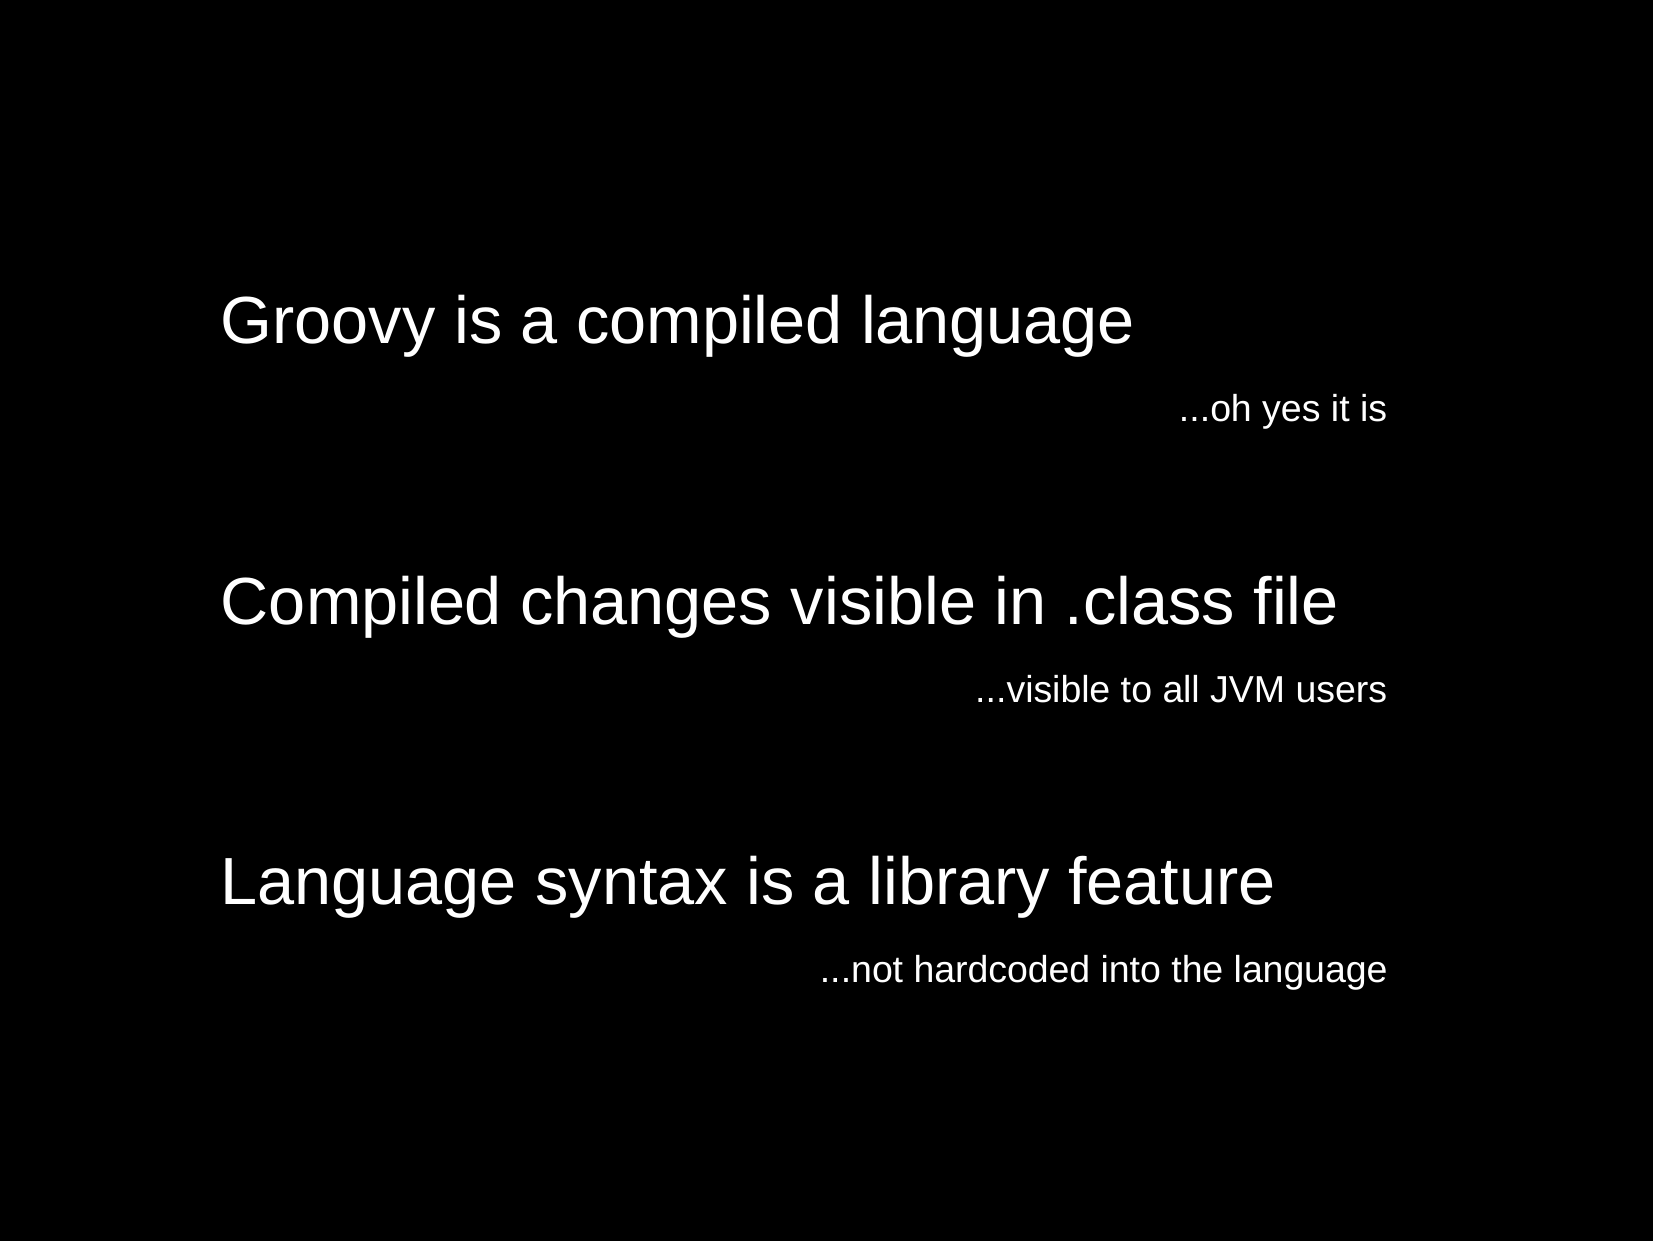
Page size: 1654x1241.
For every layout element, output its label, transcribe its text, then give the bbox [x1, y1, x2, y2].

list Groovy is a compiled language ...oh yes it is Compiled changes visible in .class file ...visible to all JVM users Language syntax is a library feature ...not hardcoded into the language [150, 283, 1388, 1088]
